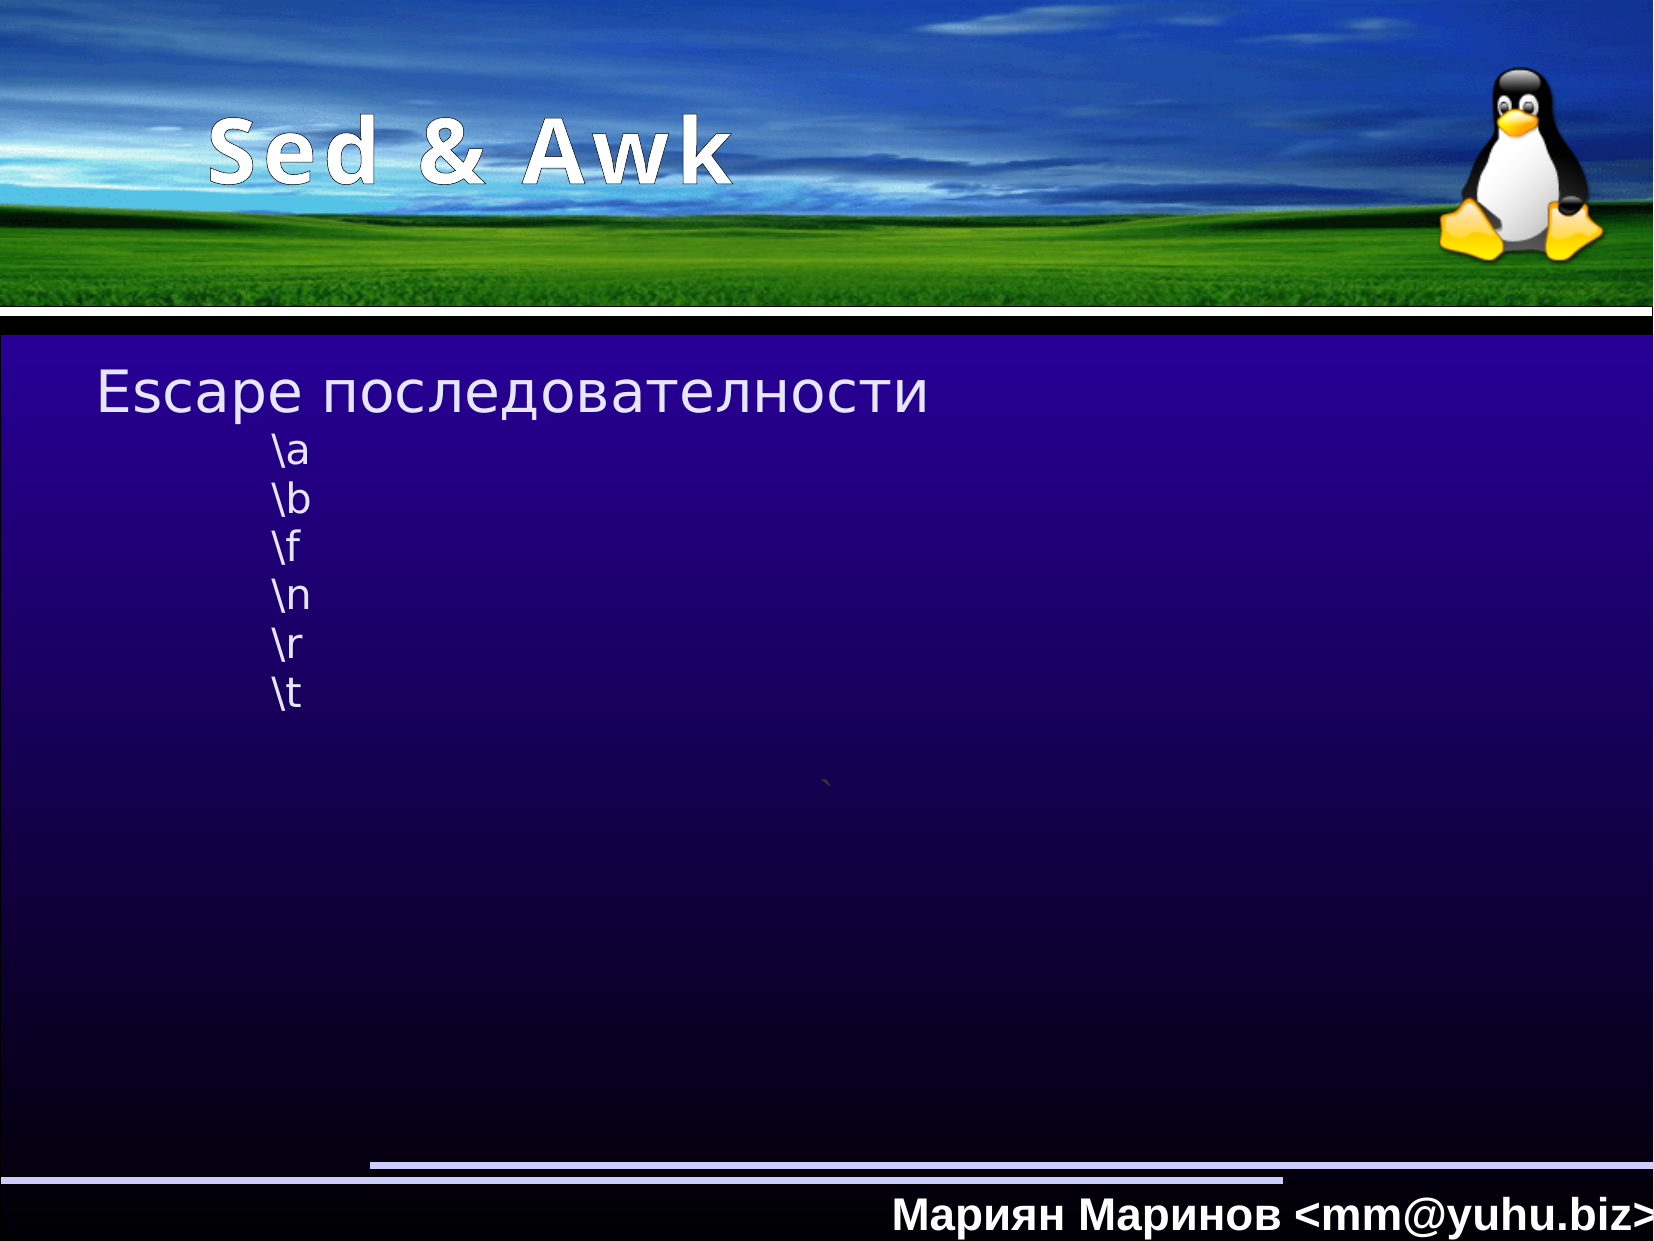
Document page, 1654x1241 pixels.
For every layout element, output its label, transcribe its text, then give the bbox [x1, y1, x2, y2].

list Escape последователности \a \b \f \n \r \t [23, 358, 1653, 991]
text_box Мариян Маринов <mm@yuhu.biz> [891, 1189, 1653, 1241]
text_box [0, 306, 1653, 317]
picture [0, 0, 1653, 306]
text_box [369, 1161, 1653, 1170]
text_box [0, 1176, 1284, 1185]
title Sed & Awk [206, 44, 1416, 252]
text_box ` [0, 334, 1653, 1241]
